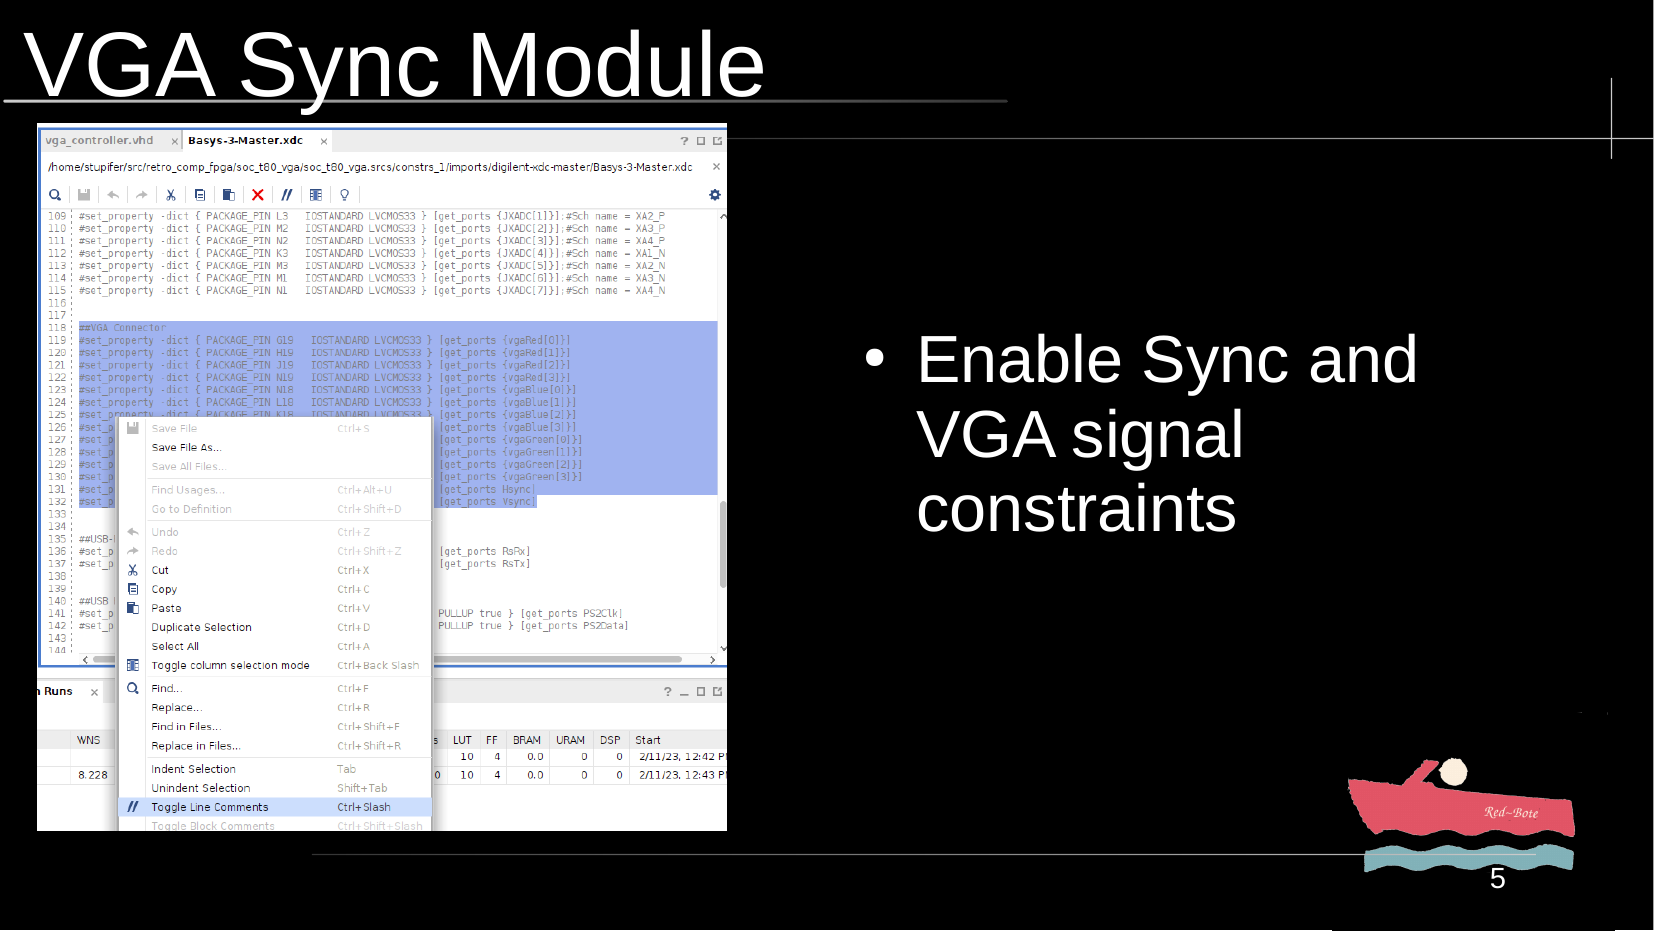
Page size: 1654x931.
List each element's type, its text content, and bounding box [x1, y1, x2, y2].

title VGA Sync Module [23, 11, 1589, 119]
list Enable Sync and VGA signal constraints [845, 217, 1572, 758]
picture [1332, 712, 1615, 931]
picture [37, 123, 727, 831]
